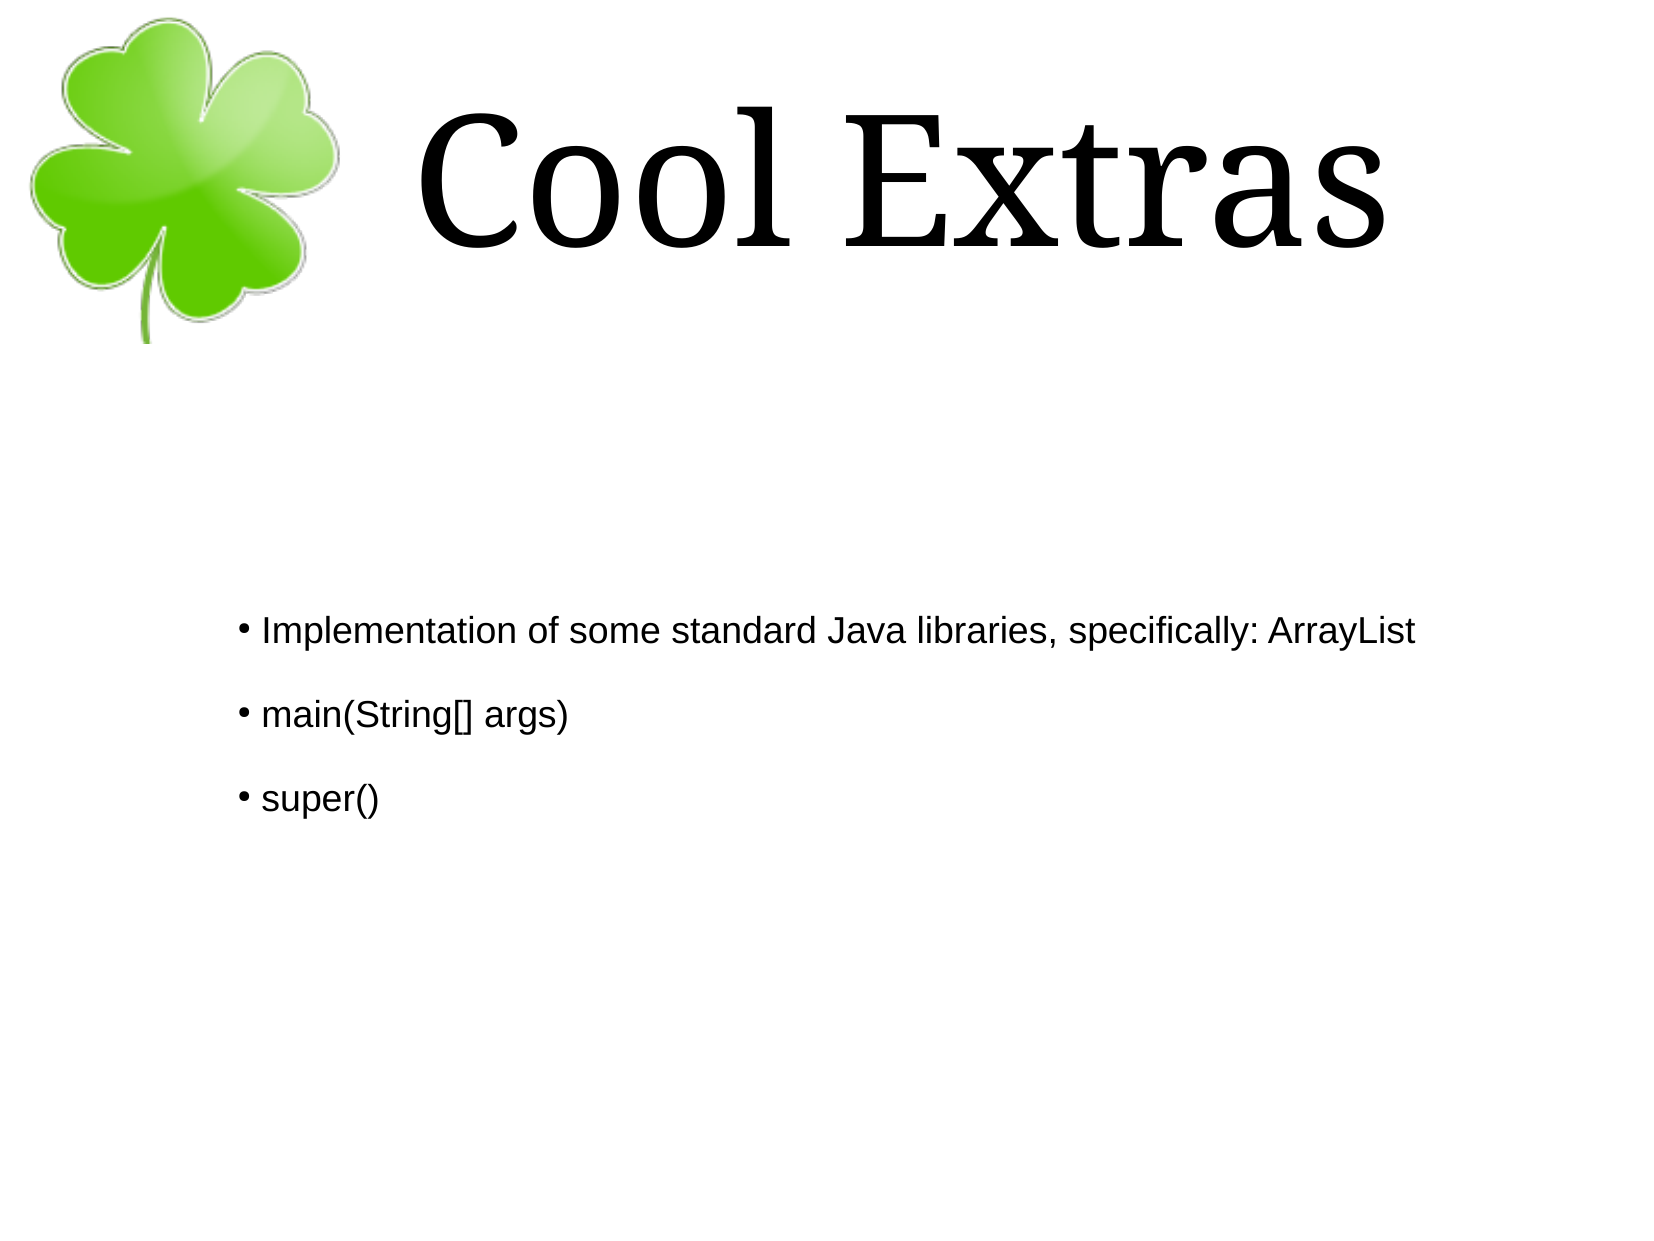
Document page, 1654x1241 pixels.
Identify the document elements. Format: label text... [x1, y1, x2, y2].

text_box Cool Extras [396, 42, 1560, 267]
text_box Implementation of some standard Java libraries, specifically: ArrayList main(String[] args) super() [222, 601, 1430, 827]
picture [0, 0, 371, 344]
